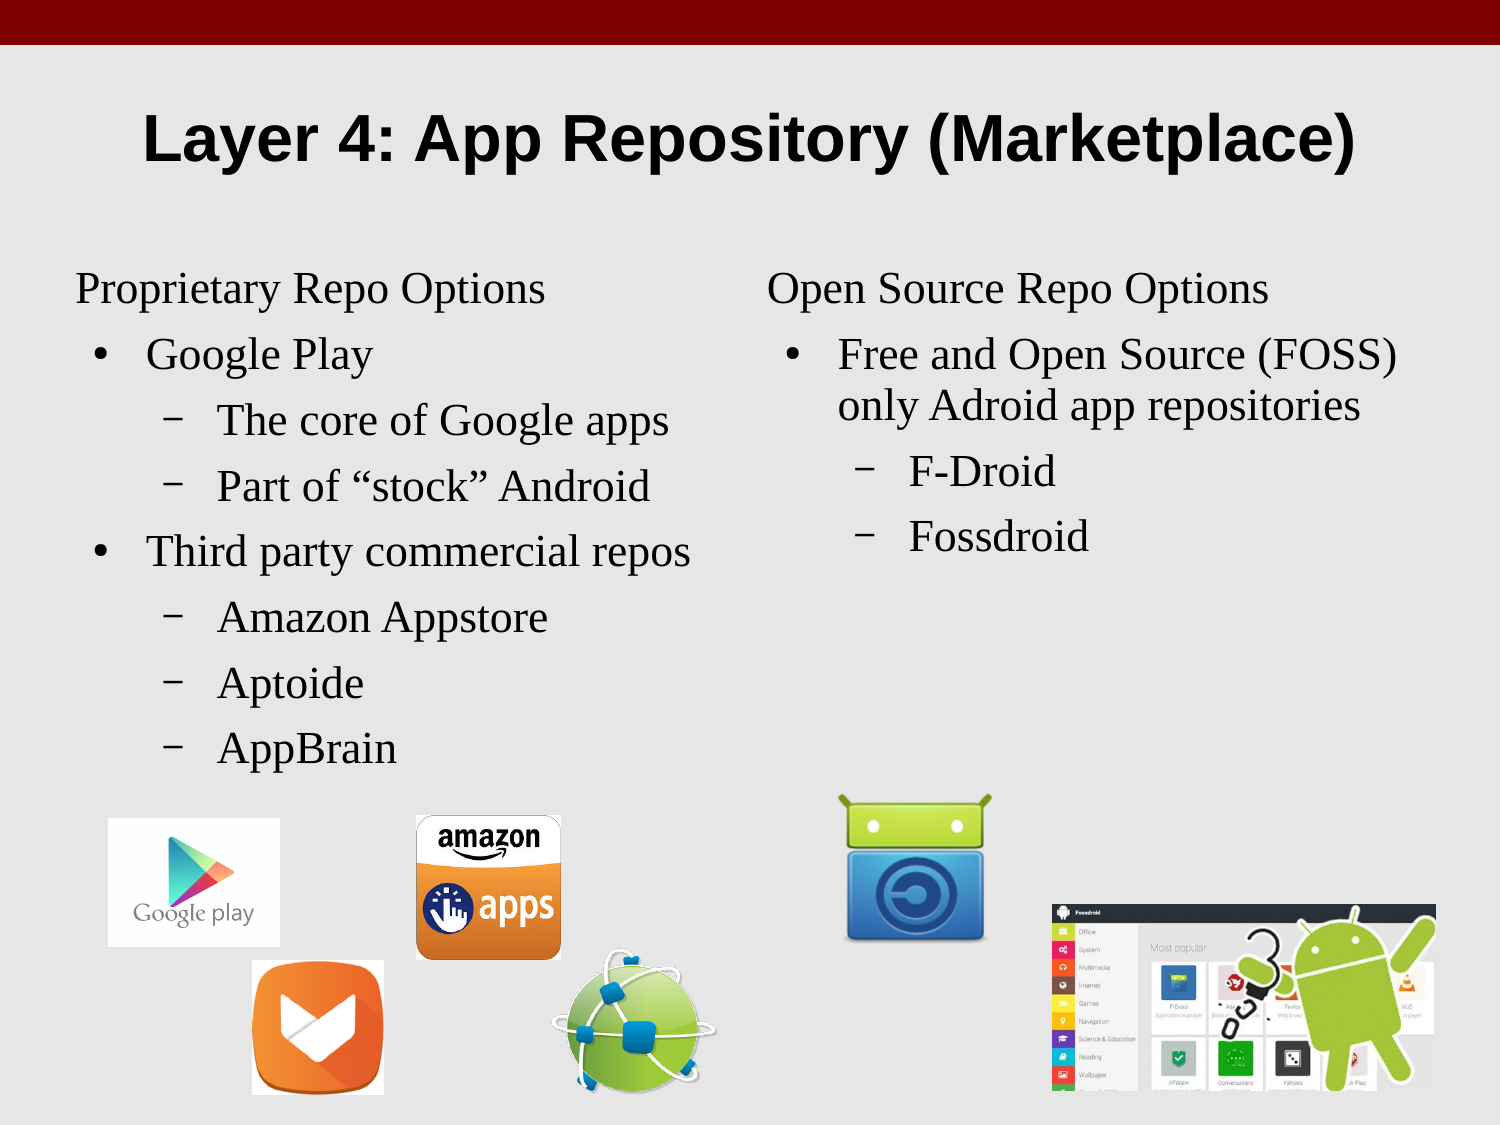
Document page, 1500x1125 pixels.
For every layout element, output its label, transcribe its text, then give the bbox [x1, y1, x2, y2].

picture [1052, 904, 1436, 1092]
picture [416, 815, 719, 1109]
picture [837, 793, 993, 949]
list Proprietary Repo Options Google Play The core of Google apps Part of “stock” Android Third party commercial repos Amazon Appstore Aptoide AppBrain [75, 263, 734, 833]
title Layer 4: App Repository (Marketplace) [75, 44, 1426, 233]
list Open Source Repo Options Free and Open Source (FOSS) only Adroid app repositories F-Droid Fossdroid [766, 263, 1426, 656]
picture [252, 960, 384, 1095]
picture [108, 818, 280, 947]
